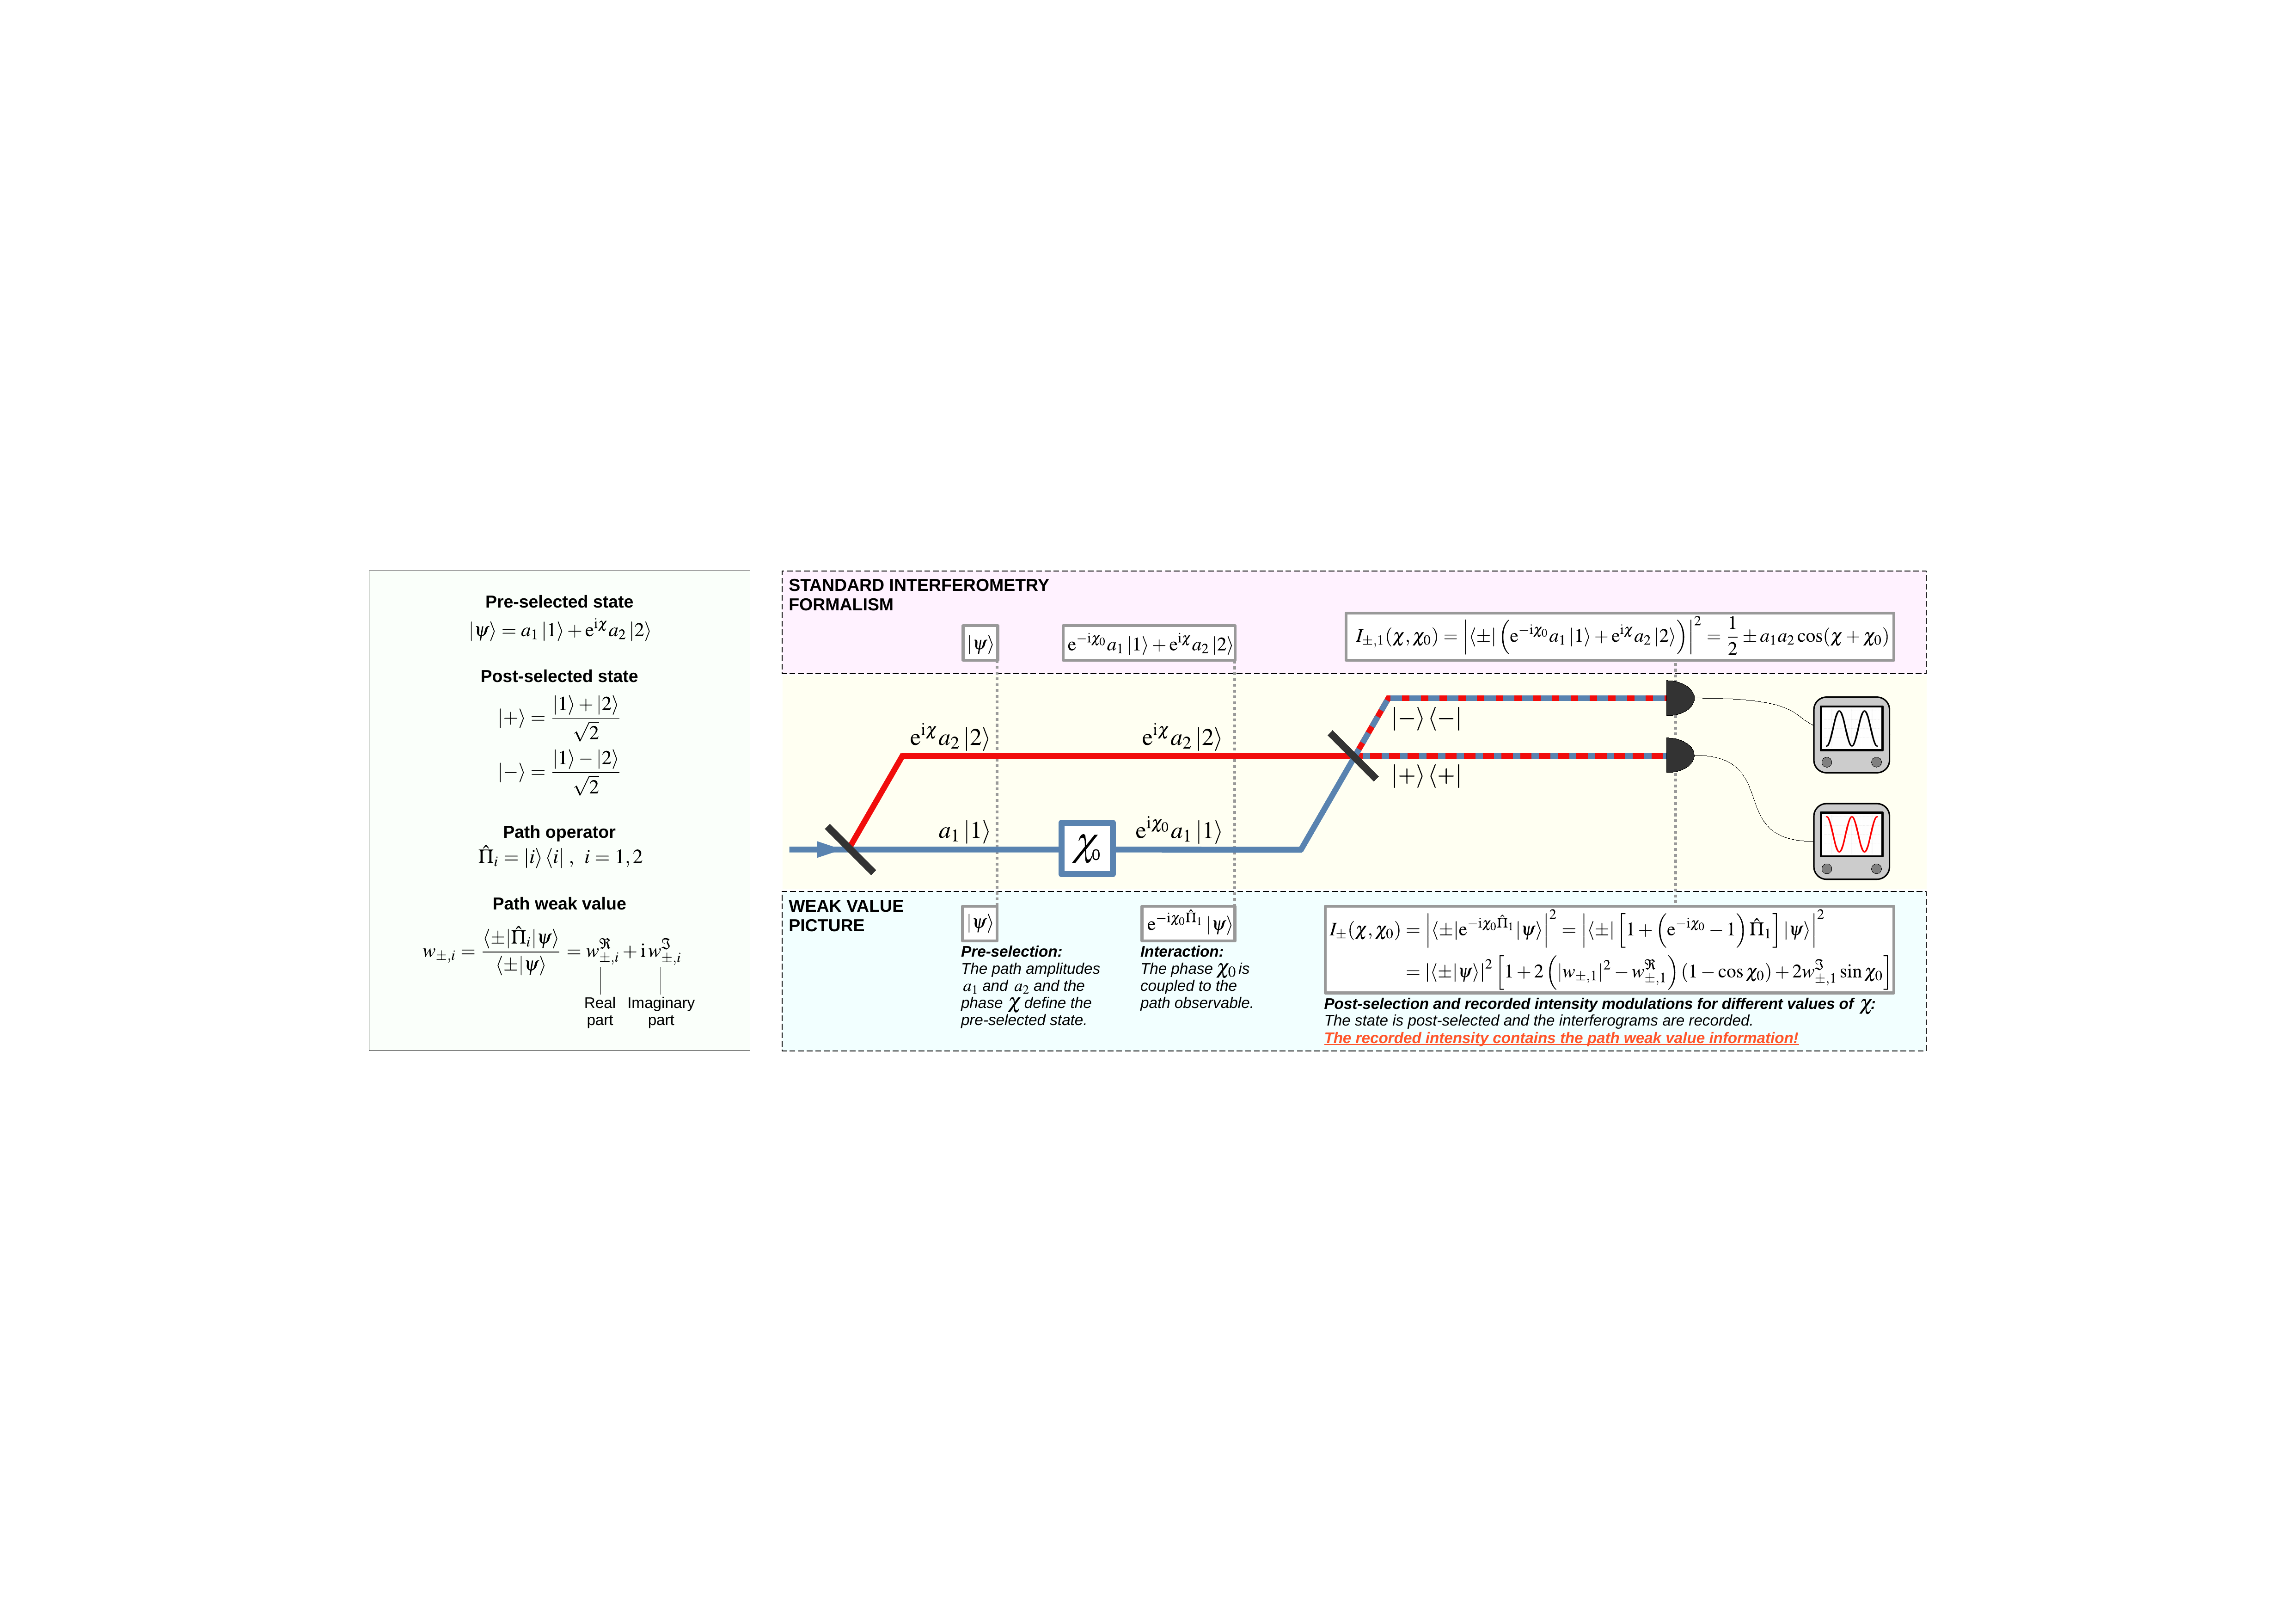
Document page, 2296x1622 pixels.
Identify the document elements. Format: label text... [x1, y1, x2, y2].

text_box Path operator [496, 819, 623, 845]
picture [476, 839, 643, 873]
text_box [782, 571, 1927, 674]
text_box [782, 676, 1927, 890]
picture [1145, 908, 1234, 938]
picture [937, 813, 993, 846]
text_box WEAK VALUE PICTURE [782, 892, 911, 939]
picture [1139, 720, 1224, 753]
picture [1388, 761, 1462, 792]
text_box Imaginary part [620, 990, 702, 1032]
text_box STANDARD INTERFEROMETRY FORMALISM [782, 571, 1061, 619]
picture [1322, 905, 1891, 995]
picture [1854, 994, 1875, 1018]
picture [417, 919, 689, 982]
picture [963, 630, 997, 656]
text_box [782, 891, 1927, 1051]
text_box Post-selected state [473, 663, 645, 691]
text_box Real part [577, 990, 620, 1032]
picture [1133, 807, 1223, 848]
picture [494, 691, 625, 799]
text_box 0 [1085, 842, 1116, 876]
text_box Interaction: The phase is coupled to the path observable. [1133, 940, 1294, 1015]
picture [1822, 707, 1882, 750]
text_box [369, 571, 750, 1051]
picture [1215, 961, 1238, 982]
picture [907, 720, 992, 753]
picture [1388, 705, 1462, 733]
text_box Pre-selection: The path amplitudes and and the phase define the pre-selected state. [954, 940, 1112, 1032]
picture [1002, 976, 1034, 1016]
picture [1822, 813, 1882, 855]
text_box Pre-selected state [478, 589, 641, 615]
text_box Post-selection and recorded intensity modulations for different values of : The state is post-selected and the interferograms are recorded. The recorded intensity contains the path weak value information! [1317, 991, 1884, 1050]
picture [958, 976, 979, 999]
text_box Path weak value [485, 891, 633, 917]
picture [963, 908, 996, 935]
picture [1352, 616, 1891, 657]
picture [465, 616, 654, 643]
picture [1063, 631, 1236, 659]
